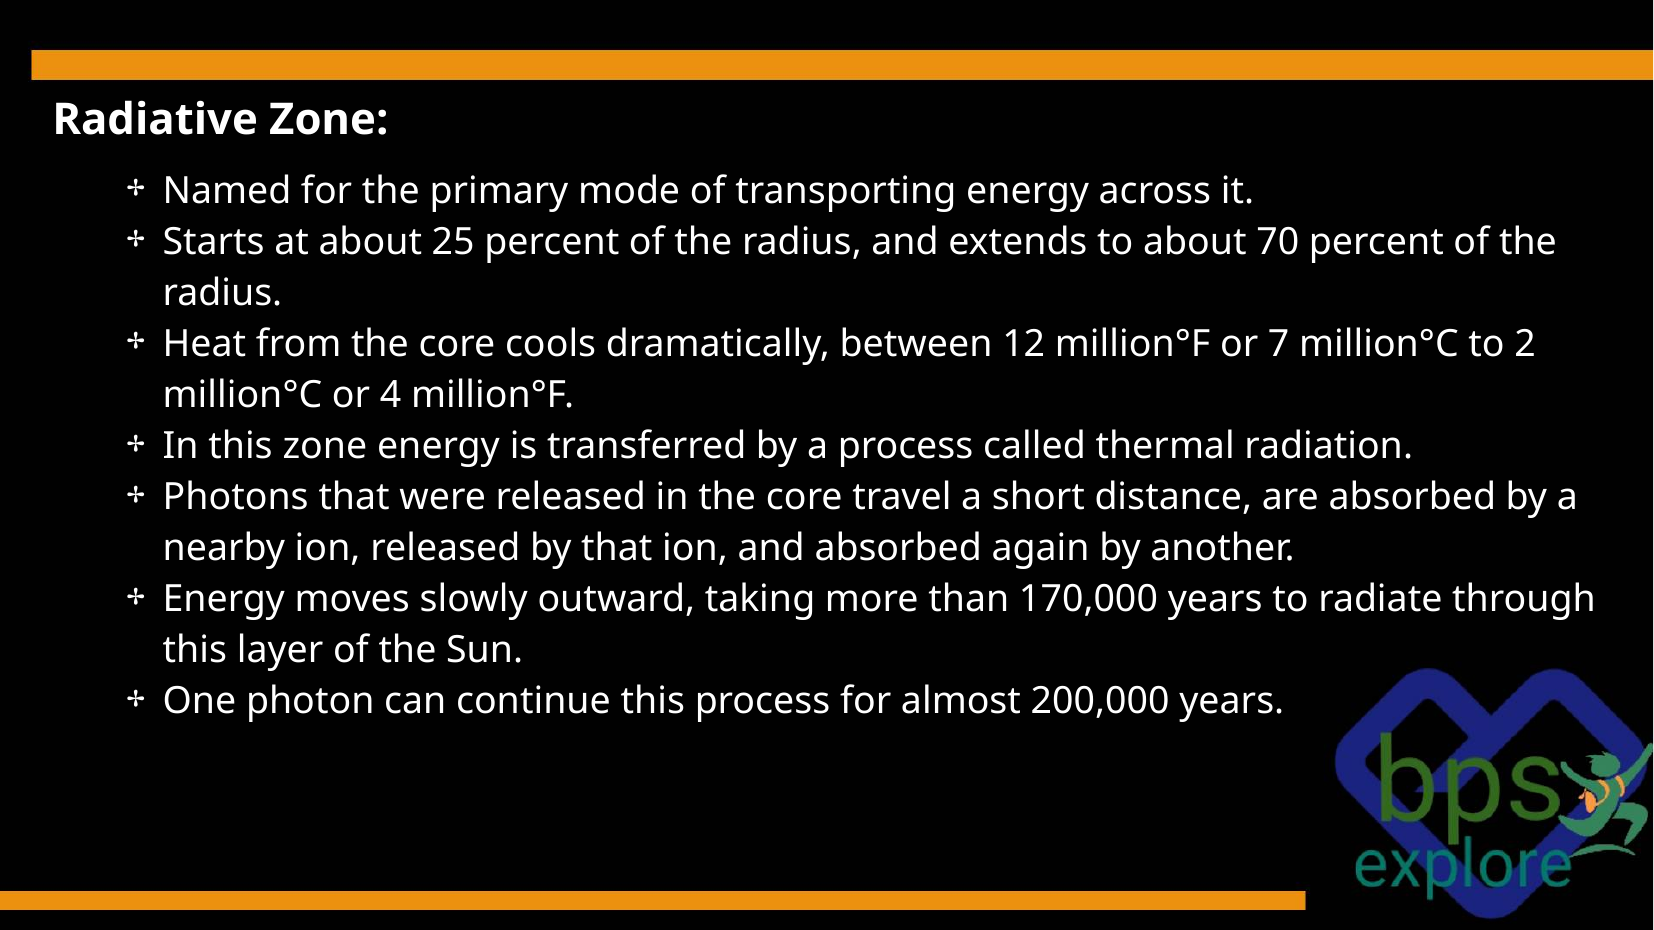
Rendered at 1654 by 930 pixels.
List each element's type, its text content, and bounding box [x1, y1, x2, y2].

picture [0, 0, 1654, 930]
text_box Radiative Zone: [37, 80, 413, 156]
text_box Named for the primary mode of transporting energy across it. Starts at about 25 percent of the radius, and extends to about 70 percent of the radius. Heat from the core cools dramatically, between 12 million°F or 7 million°C to 2 million°C or 4 million°F. In this zone energy is transferred by a process called thermal radiation. Photons that were released in the core travel a short distance, are absorbed by a nearby ion, released by that ion, and absorbed again by another. Energy moves slowly outward, taking more than 170,000 years to radiate through this layer of the Sun. One photon can continue this process for almost 200,000 years. [112, 155, 1613, 826]
